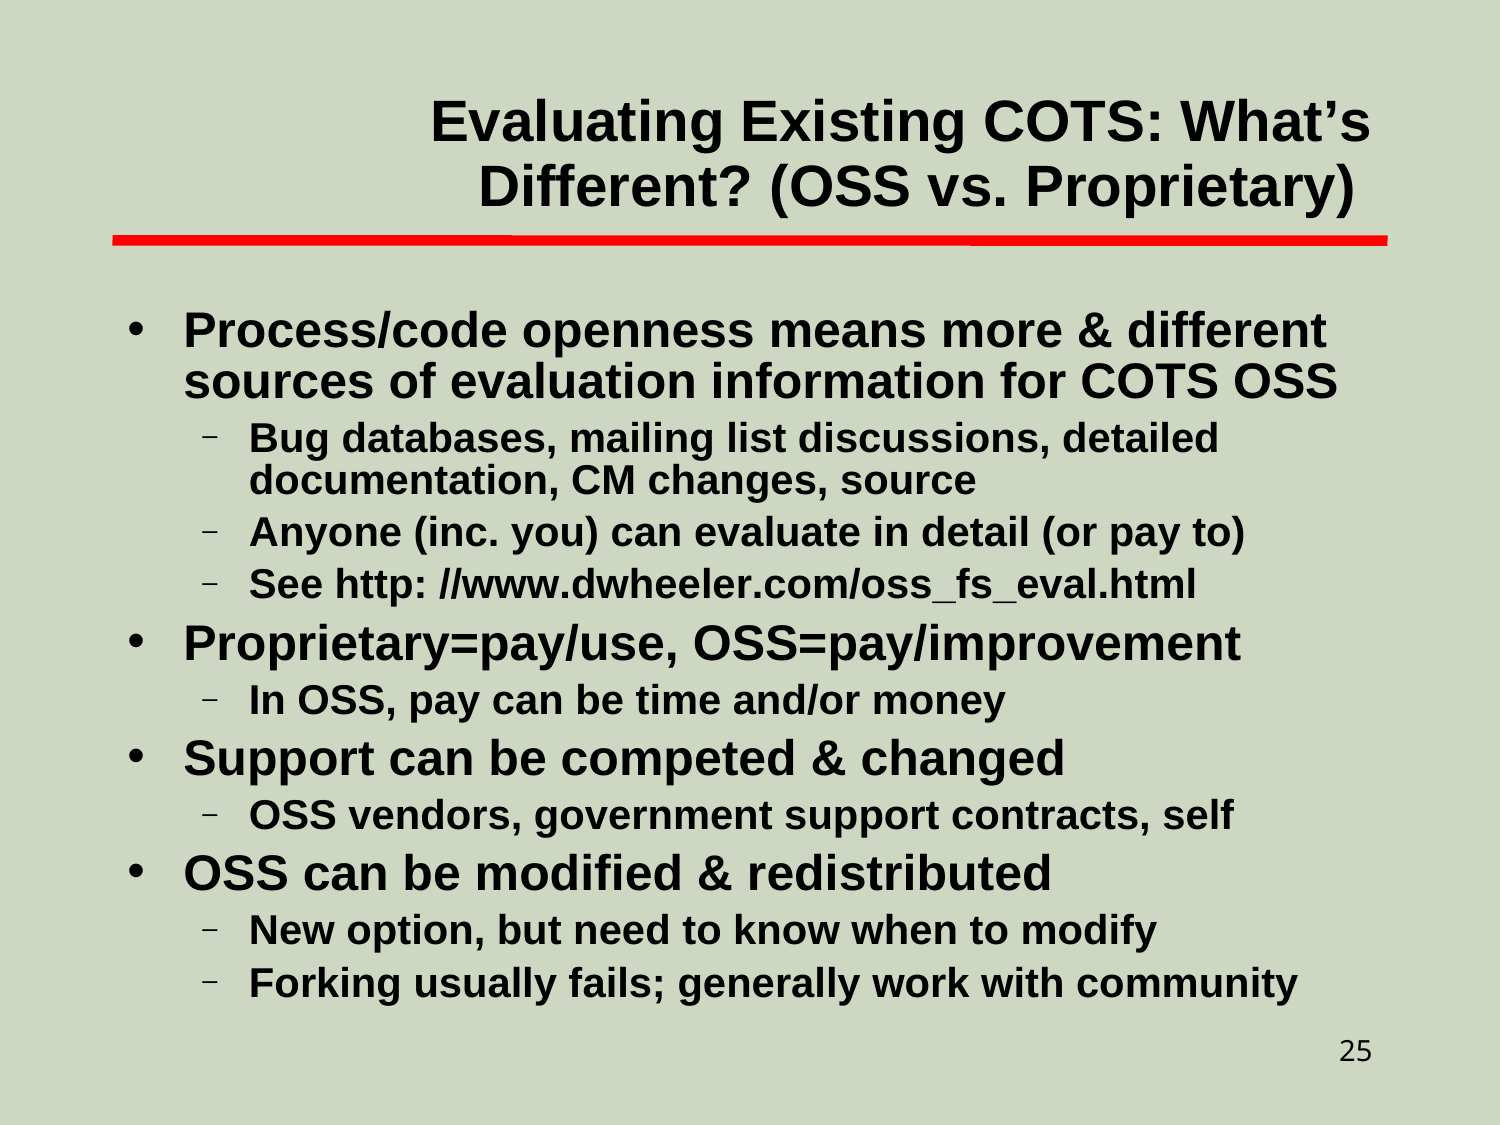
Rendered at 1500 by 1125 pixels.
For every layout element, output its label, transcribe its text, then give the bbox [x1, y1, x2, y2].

list Process/code openness means more & different sources of evaluation information for COTS OSS Bug databases, mailing list discussions, detailed documentation, CM changes, source Anyone (inc. you) can evaluate in detail (or pay to) See http: //www.dwheeler.com/oss_fs_eval.html Proprietary=pay/use, OSS=pay/improvement In OSS, pay can be time and/or money Support can be competed & changed OSS vendors, government support contracts, self OSS can be modified & redistributed New option, but need to know when to modify Forking usually fails; generally work with community [112, 299, 1388, 1017]
title Evaluating Existing COTS: What’s Different? (OSS vs. Proprietary) [337, 81, 1388, 228]
